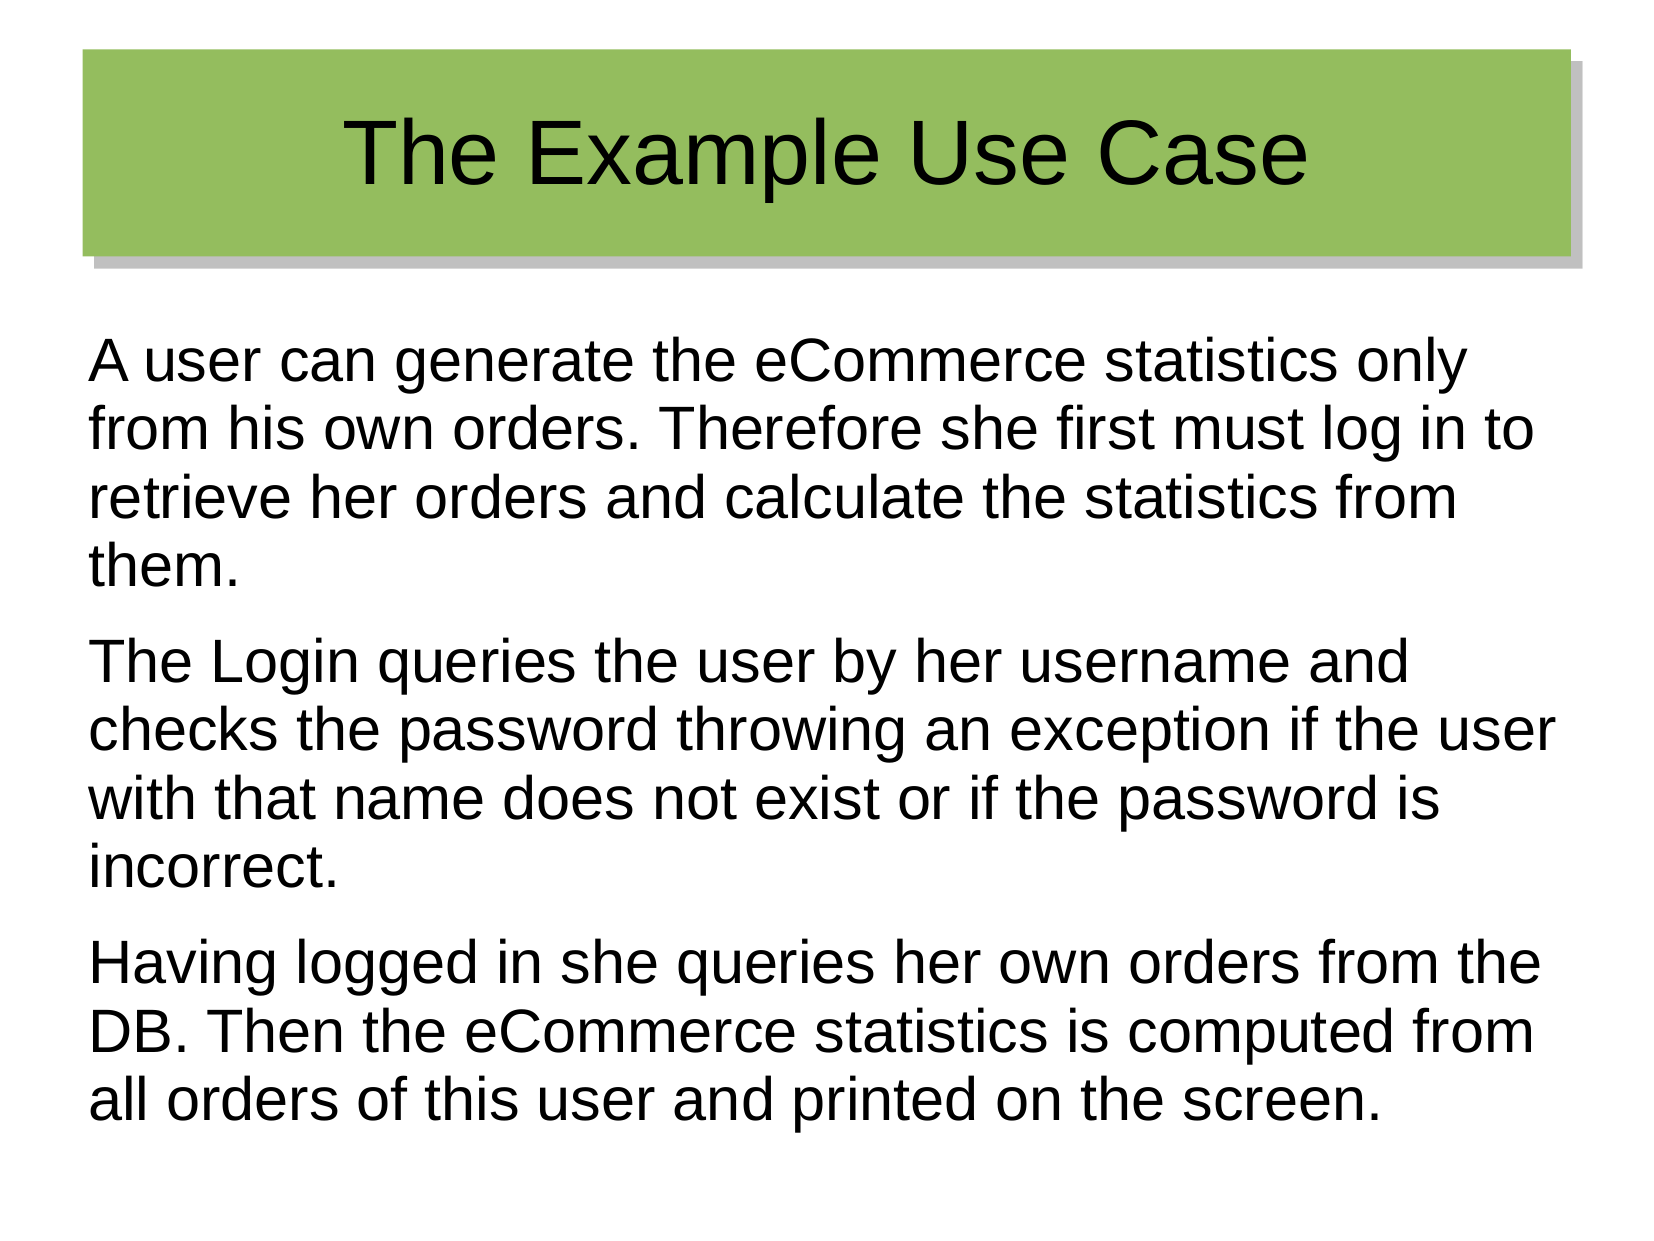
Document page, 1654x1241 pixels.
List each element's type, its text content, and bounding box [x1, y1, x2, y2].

title The Example Use Case [82, 49, 1571, 257]
list A user can generate the eCommerce statistics only from his own orders. Therefore she first must log in to retrieve her orders and calculate the statistics from them. The Login queries the user by her username and checks the password throwing an exception if the user with that name does not exist or if the password is incorrect. Having logged in she queries her own orders from the DB. Then the eCommerce statistics is computed from all orders of this user and printed on the screen. [88, 325, 1577, 1146]
